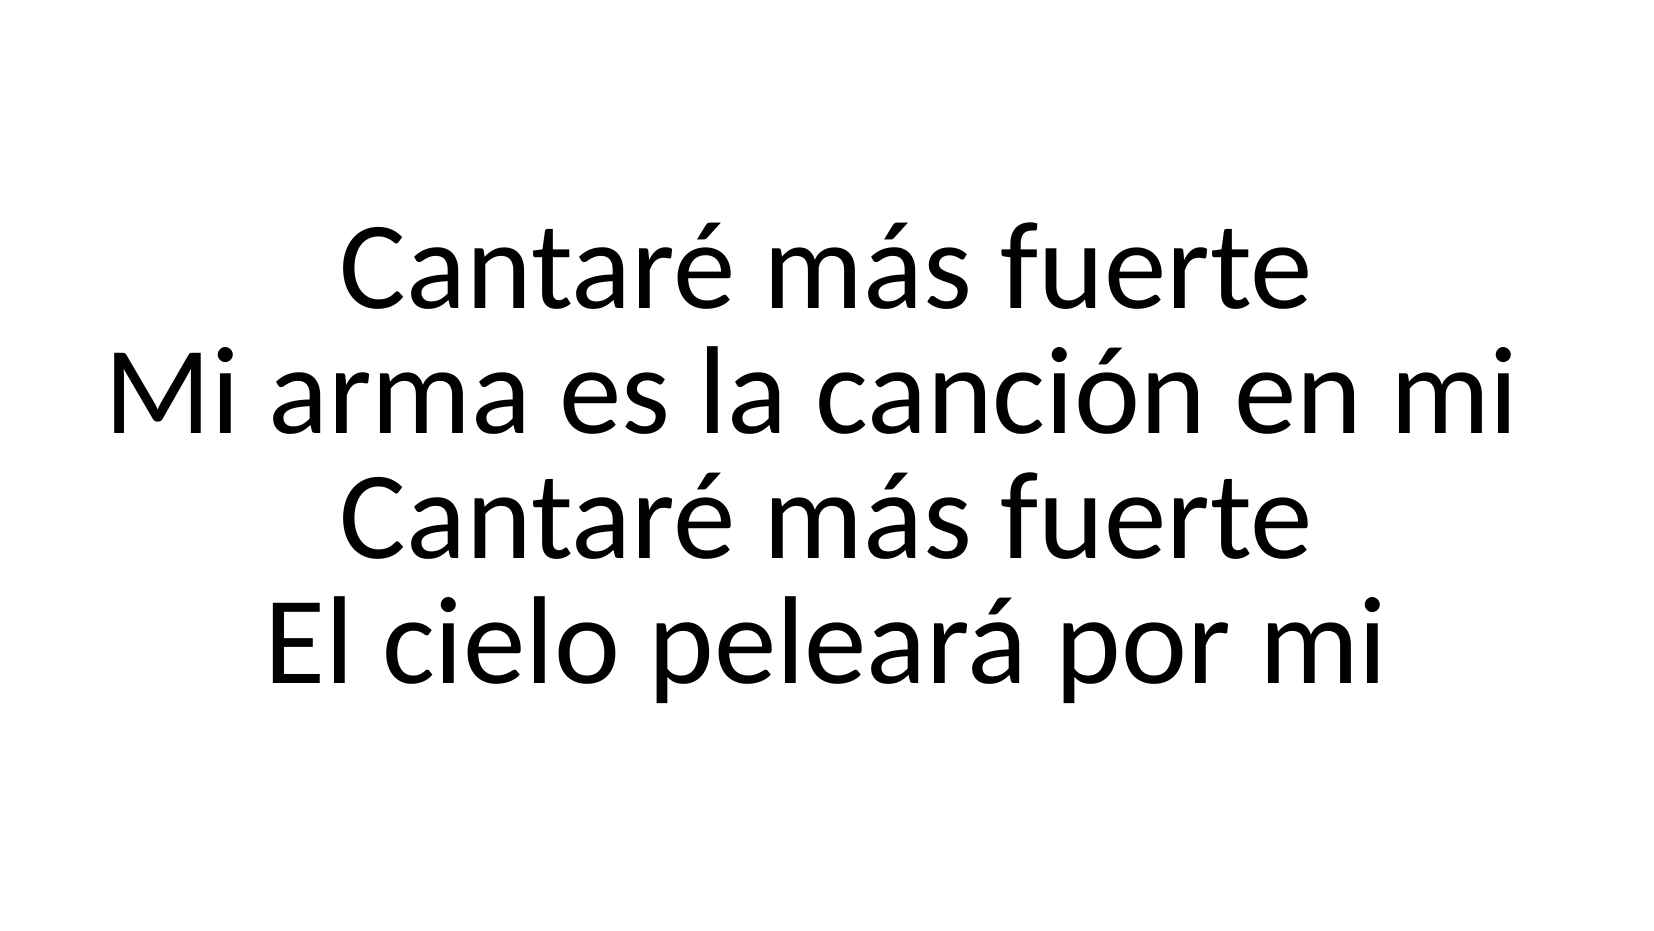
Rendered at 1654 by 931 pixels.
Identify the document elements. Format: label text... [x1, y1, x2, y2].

title Cantaré más fuerte Mi arma es la canción en mi Cantaré más fuerte El cielo peleará por mi [0, 0, 1654, 931]
